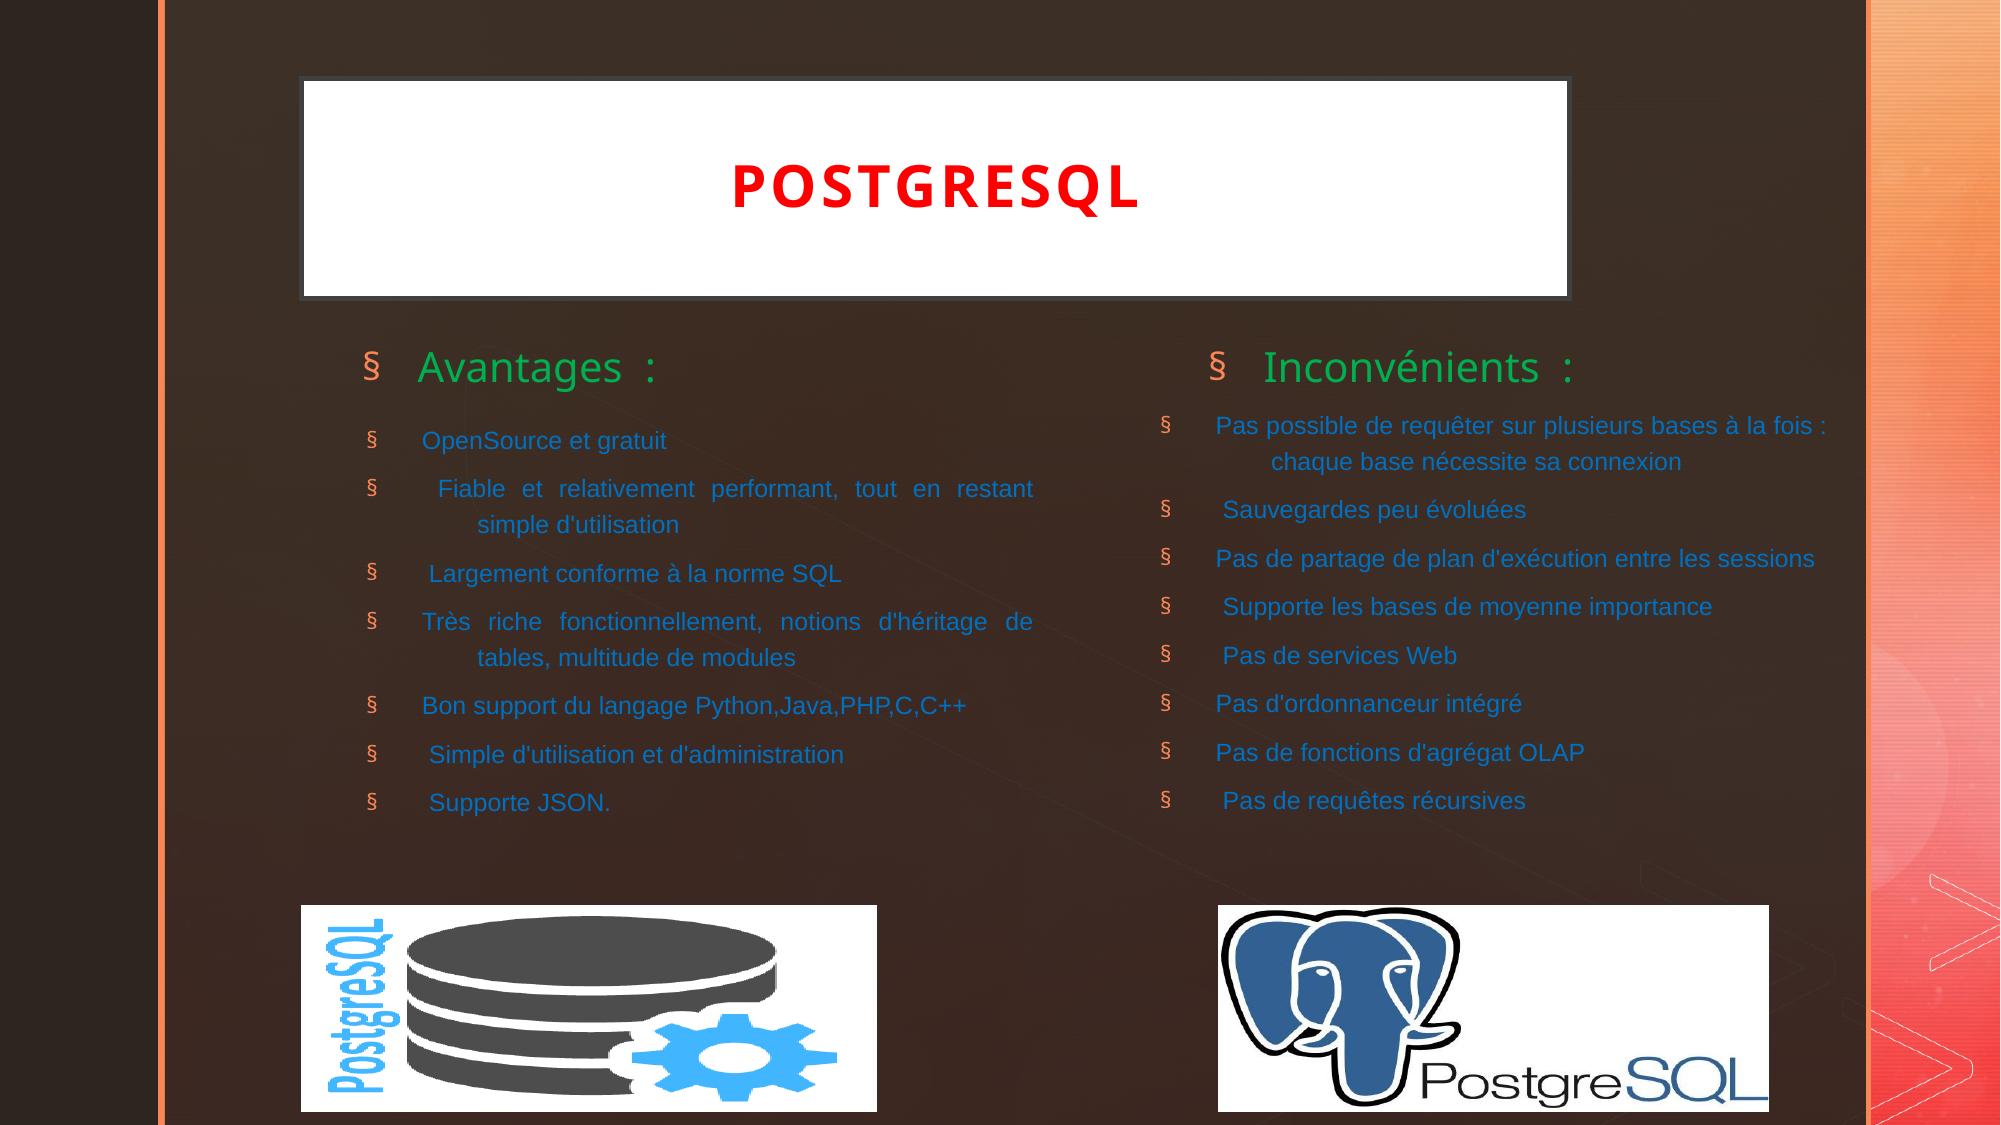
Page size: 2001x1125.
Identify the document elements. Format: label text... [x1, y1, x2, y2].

text_box Pas possible de requêter sur plusieurs bases à la fois : chaque base nécessite sa connexion Sauvegardes peu évoluées Pas de partage de plan d'exécution entre les sessions Supporte les bases de moyenne importance Pas de services Web Pas d'ordonnanceur intégré Pas de fonctions d'agrégat OLAP Pas de requêtes récursives [1143, 396, 1844, 959]
text_box OpenSource et gratuit Fiable et relativement performant, tout en restant simple d'utilisation Largement conforme à la norme SQL Très riche fonctionnellement, notions d'héritage de tables, multitude de modules Bon support du langage Python,Java,PHP,C,C++ Simple d'utilisation et d'administration Supporte JSON. [349, 411, 1050, 884]
picture [301, 905, 877, 1112]
text_box Inconvénients : [1191, 323, 1892, 440]
text_box Avantages : [345, 323, 1046, 440]
picture [1218, 905, 1769, 1112]
text_box postgreSQL [301, 78, 1570, 299]
